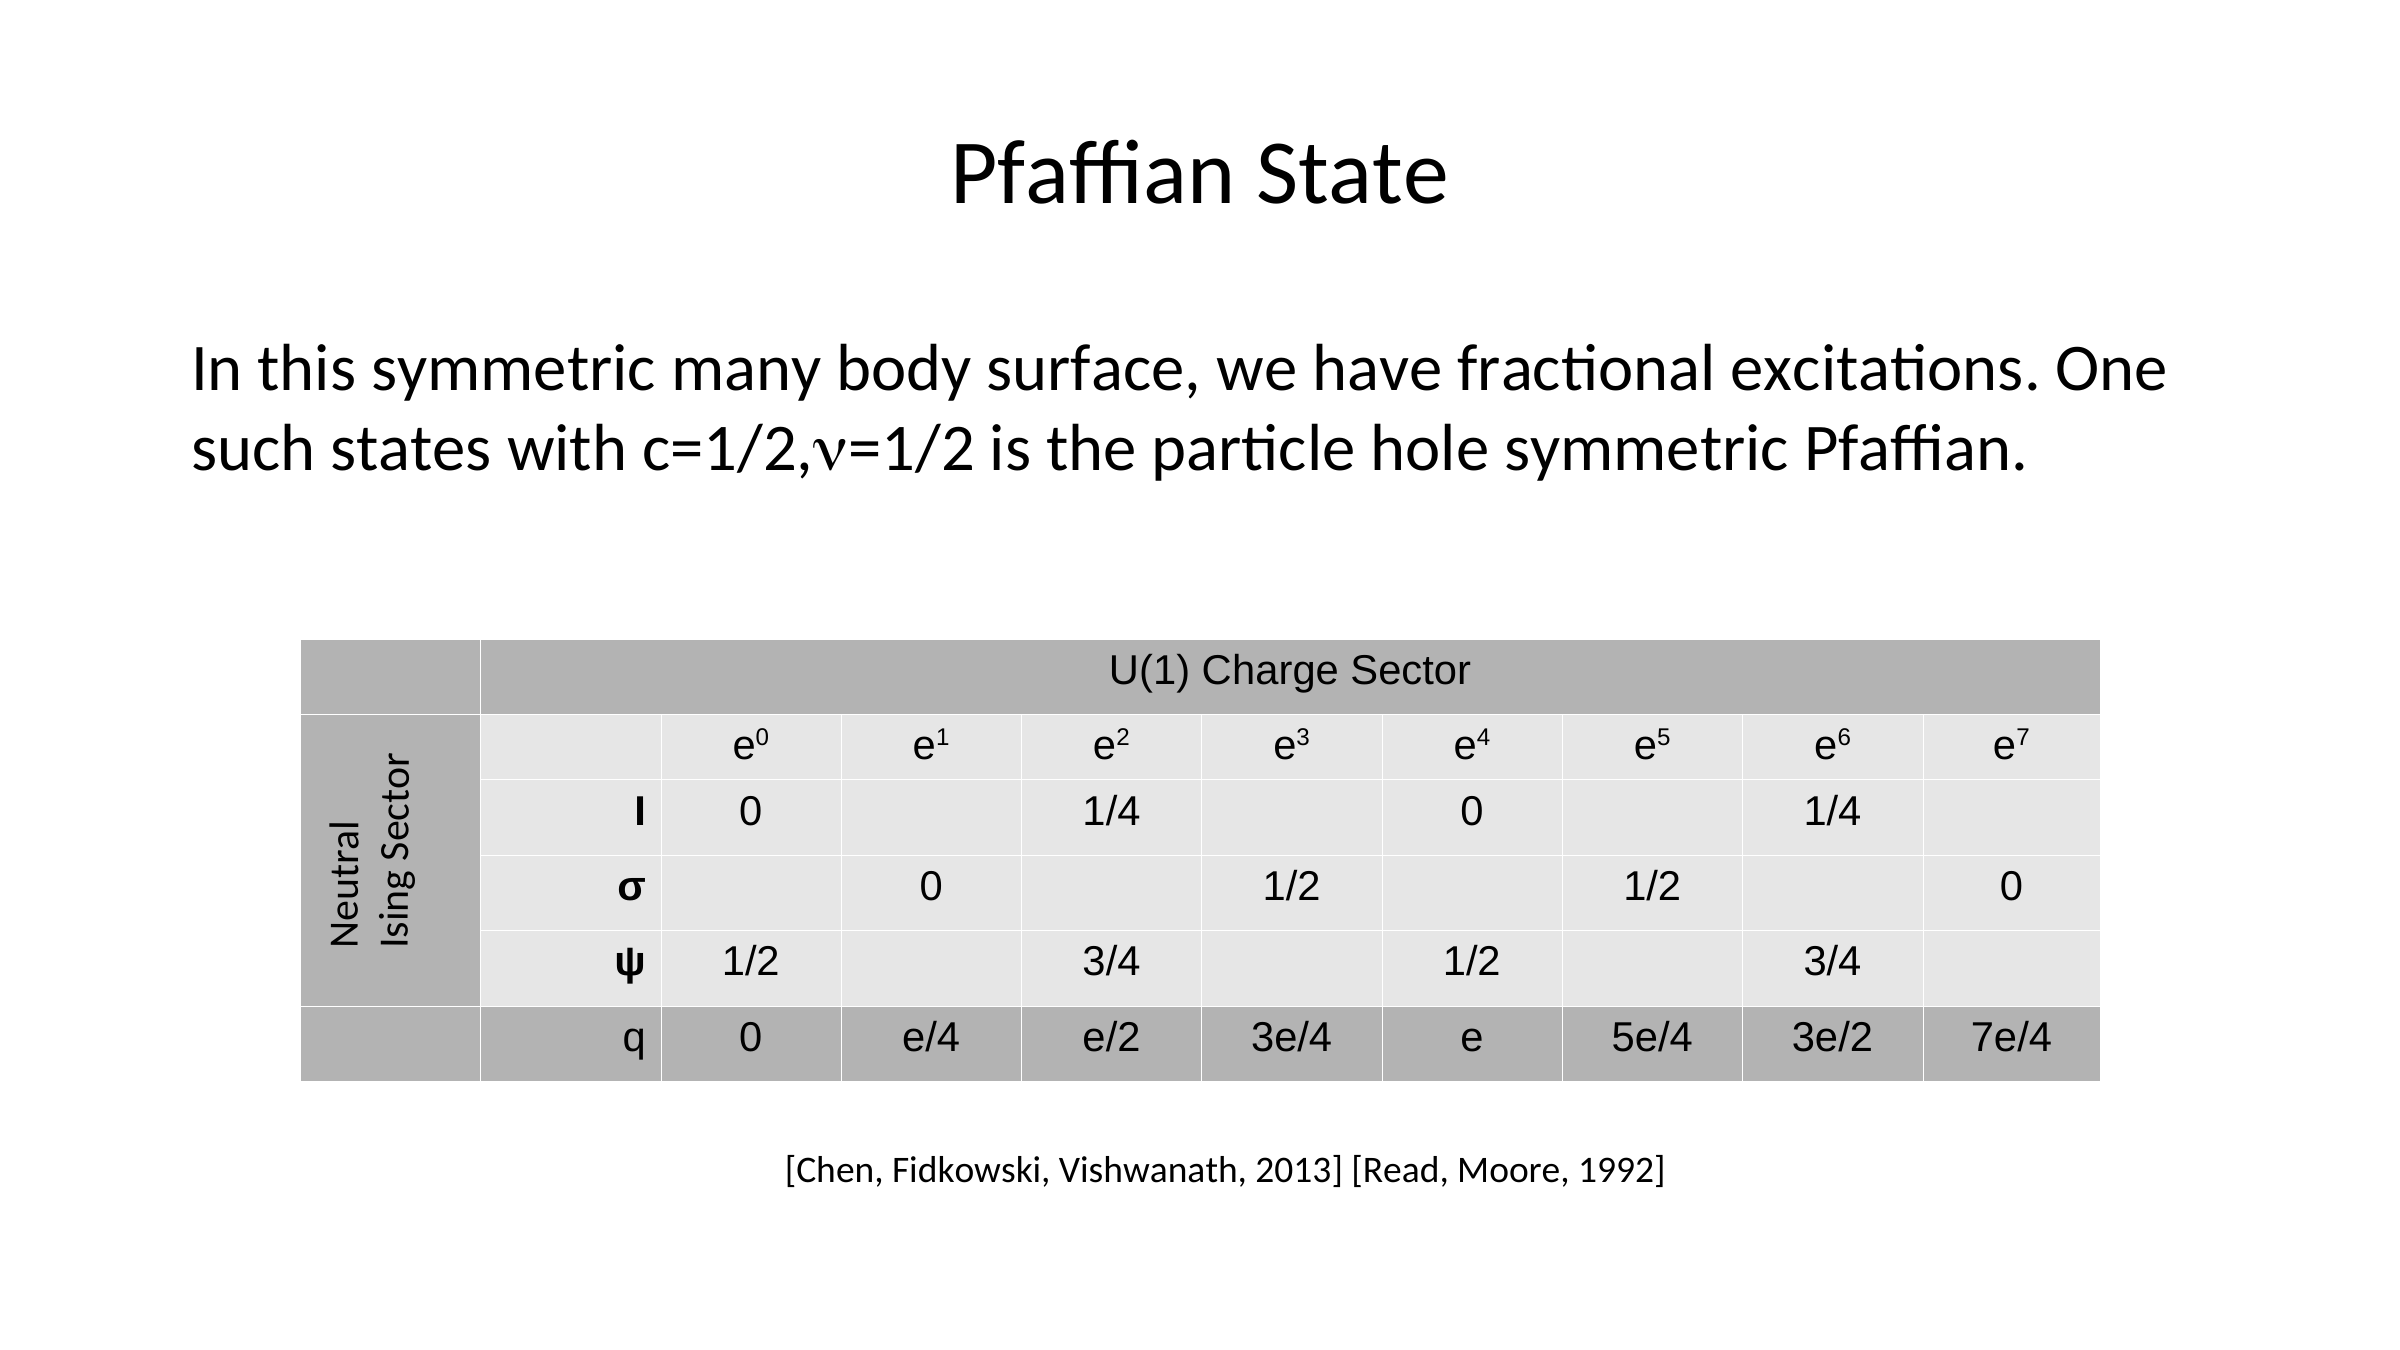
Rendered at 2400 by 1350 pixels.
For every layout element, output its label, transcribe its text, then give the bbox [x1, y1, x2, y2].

table_cell 0 [662, 1007, 841, 1081]
table_cell [1743, 856, 1923, 930]
table_cell 3/4 [1022, 931, 1201, 1006]
table_cell [1202, 780, 1382, 855]
title Pfaffian State [120, 53, 2280, 280]
table_cell 0 [1924, 856, 2100, 930]
table_cell 1/2 [1383, 931, 1562, 1006]
table_cell 0 [1383, 780, 1562, 855]
table_cell [1924, 931, 2100, 1006]
table_cell [1563, 931, 1742, 1006]
table_cell 1/2 [1202, 856, 1382, 930]
table_cell [1924, 780, 2100, 855]
table_cell [662, 856, 841, 930]
table_cell e1 [842, 715, 1021, 779]
table_cell I [481, 780, 661, 855]
table_cell e5 [1563, 715, 1742, 779]
table_cell 5e/4 [1563, 1007, 1742, 1081]
table_cell [1383, 856, 1562, 930]
table_cell [1563, 780, 1742, 855]
table_cell [481, 715, 661, 779]
table_cell 1/2 [1563, 856, 1742, 930]
table_cell e4 [1383, 715, 1562, 779]
table_cell e0 [662, 715, 841, 779]
table_cell 1/4 [1022, 780, 1201, 855]
table_cell 1/4 [1743, 780, 1923, 855]
list In this symmetric many body surface, we have fractional excitations. One such states with c=1/2,n=1/2 is the particle hole symmetric Pfaffian. [120, 315, 2280, 1287]
table_cell 3/4 [1743, 931, 1923, 1006]
text_box Neutral Ising Sector [308, 733, 466, 964]
table_cell [1022, 856, 1201, 930]
table_header U(1) Charge Sector [481, 640, 2100, 714]
table_cell σ [481, 856, 661, 930]
table_cell e/4 [842, 1007, 1021, 1081]
table_cell e3 [1202, 715, 1382, 779]
table_cell ψ [481, 931, 661, 1006]
table_cell [1202, 931, 1382, 1006]
table_cell 3e/2 [1743, 1007, 1923, 1081]
table_cell 0 [662, 780, 841, 855]
table_cell [301, 1007, 480, 1081]
table_cell [842, 780, 1021, 855]
table_cell 3e/4 [1202, 1007, 1382, 1081]
table_cell 0 [842, 856, 1021, 930]
table_header [301, 640, 480, 714]
table_cell e7 [1924, 715, 2100, 779]
table_cell e/2 [1022, 1007, 1201, 1081]
table_cell e6 [1743, 715, 1923, 779]
text_box [Chen, Fidkowski, Vishwanath, 2013] [Read, Moore, 1992] [770, 1137, 1763, 1198]
table_cell [301, 715, 480, 1006]
table_cell 7e/4 [1924, 1007, 2100, 1081]
table_cell [842, 931, 1021, 1006]
table_cell q [481, 1007, 661, 1081]
table_cell 1/2 [662, 931, 841, 1006]
table_cell e2 [1022, 715, 1201, 779]
table_cell e [1383, 1007, 1562, 1081]
